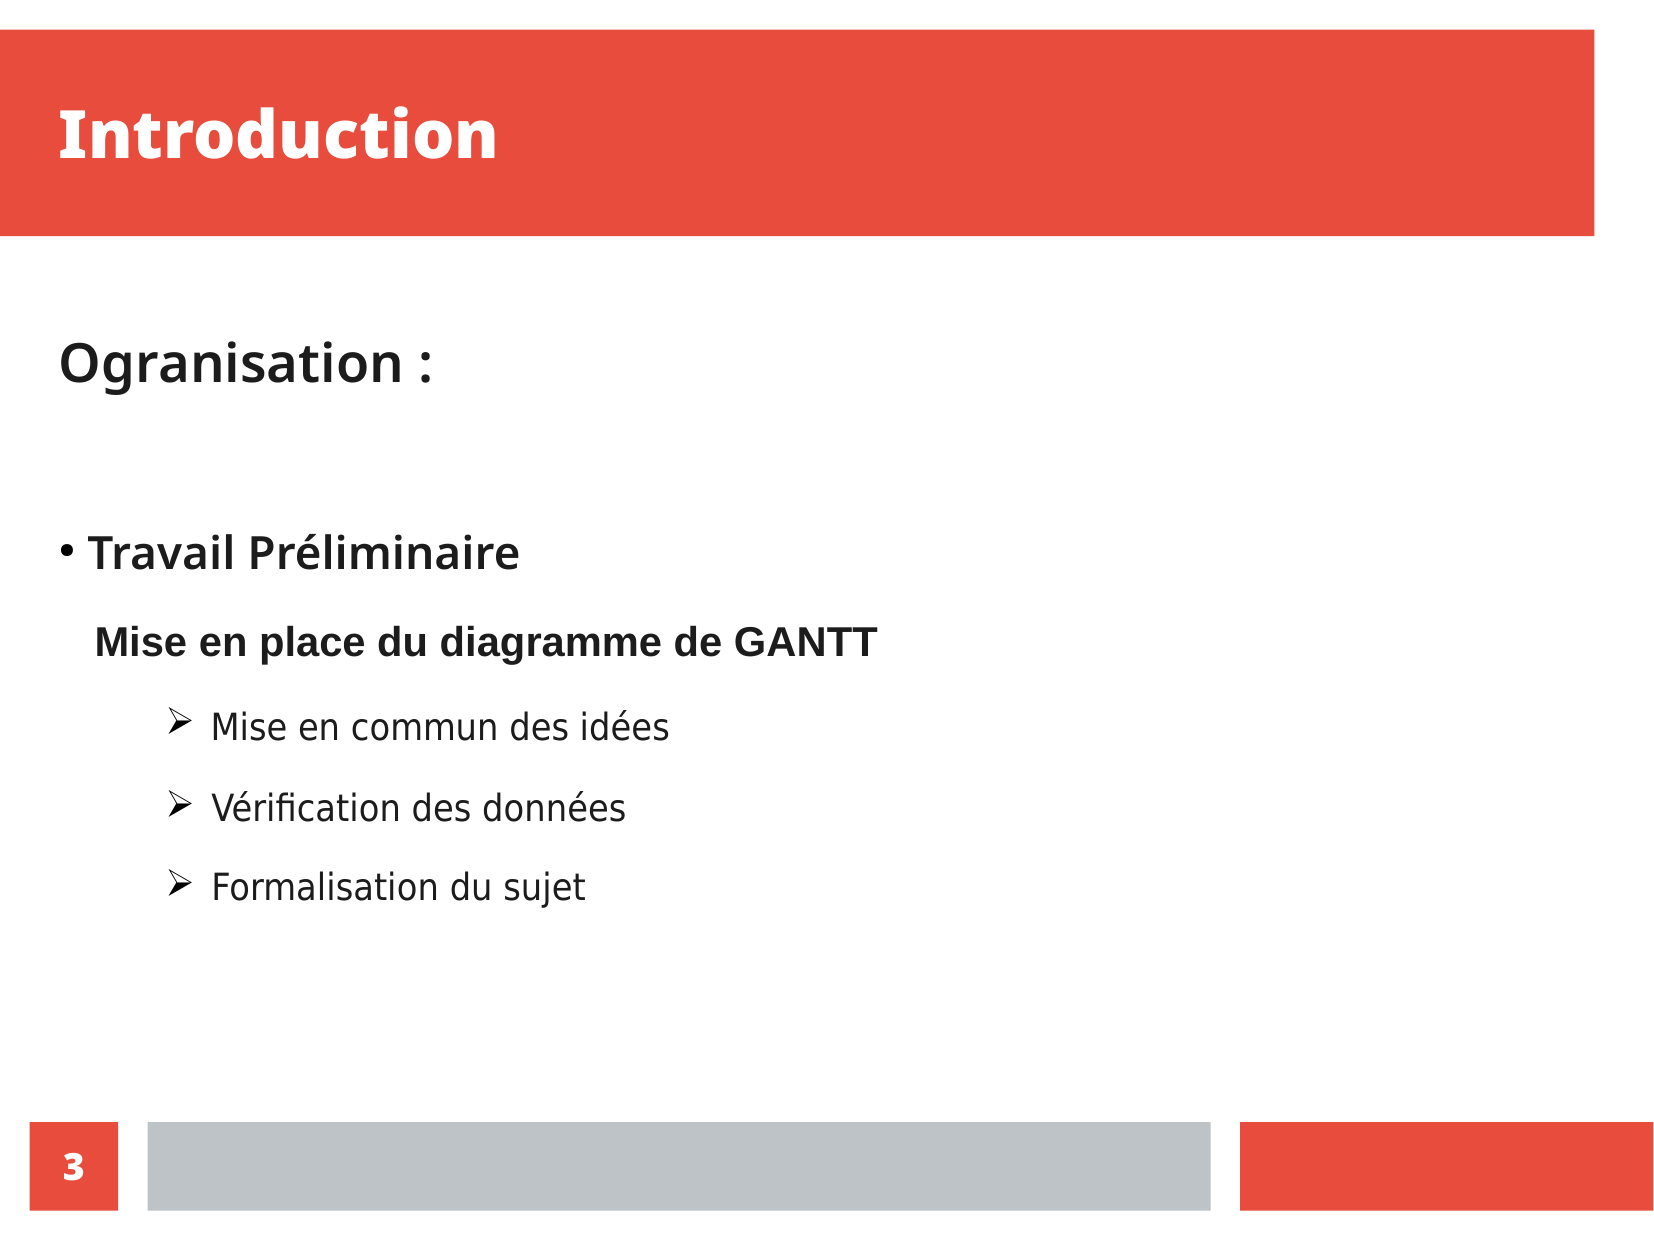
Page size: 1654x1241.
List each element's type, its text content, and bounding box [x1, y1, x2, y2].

list Ogranisation : Travail Préliminaire Mise en place du diagramme de GANTT Mise en commun des idées Vérification des données Formalisation du sujet [59, 324, 1565, 1093]
title Introduction [59, 59, 1595, 207]
